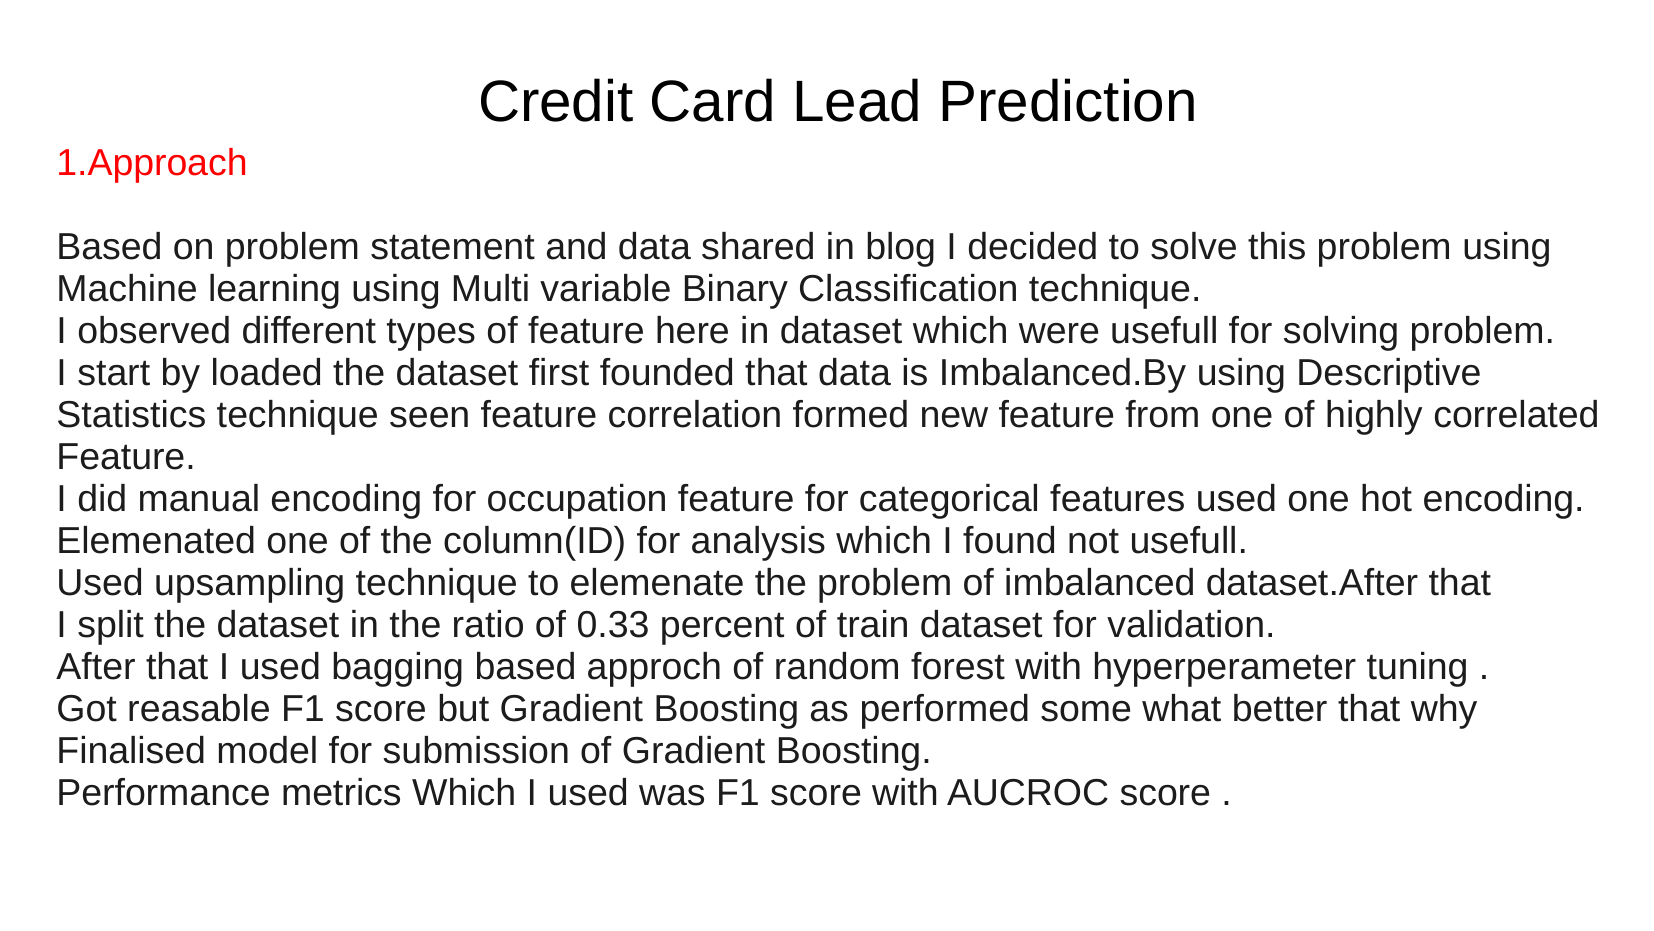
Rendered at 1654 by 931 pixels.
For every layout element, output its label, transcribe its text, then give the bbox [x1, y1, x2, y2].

subtitle 1.Approach Based on problem statement and data shared in blog I decided to solve this problem using Machine learning using Multi variable Binary Classification technique. I observed different types of feature here in dataset which were usefull for solving problem. I start by loaded the dataset first founded that data is Imbalanced.By using Descriptive Statistics technique seen feature correlation formed new feature from one of highly correlated Feature. I did manual encoding for occupation feature for categorical features used one hot encoding. Elemenated one of the column(ID) for analysis which I found not usefull. Used upsampling technique to elemenate the problem of imbalanced dataset.After that I split the dataset in the ratio of 0.33 percent of train dataset for validation. After that I used bagging based approch of random forest with hyperperameter tuning . Got reasable F1 score but Gradient Boosting as performed some what better that why Finalised model for submission of Gradient Boosting. Performance metrics Which I used was F1 score with AUCROC score . [35, 141, 1619, 931]
title Credit Card Lead Prediction [94, 23, 1583, 141]
